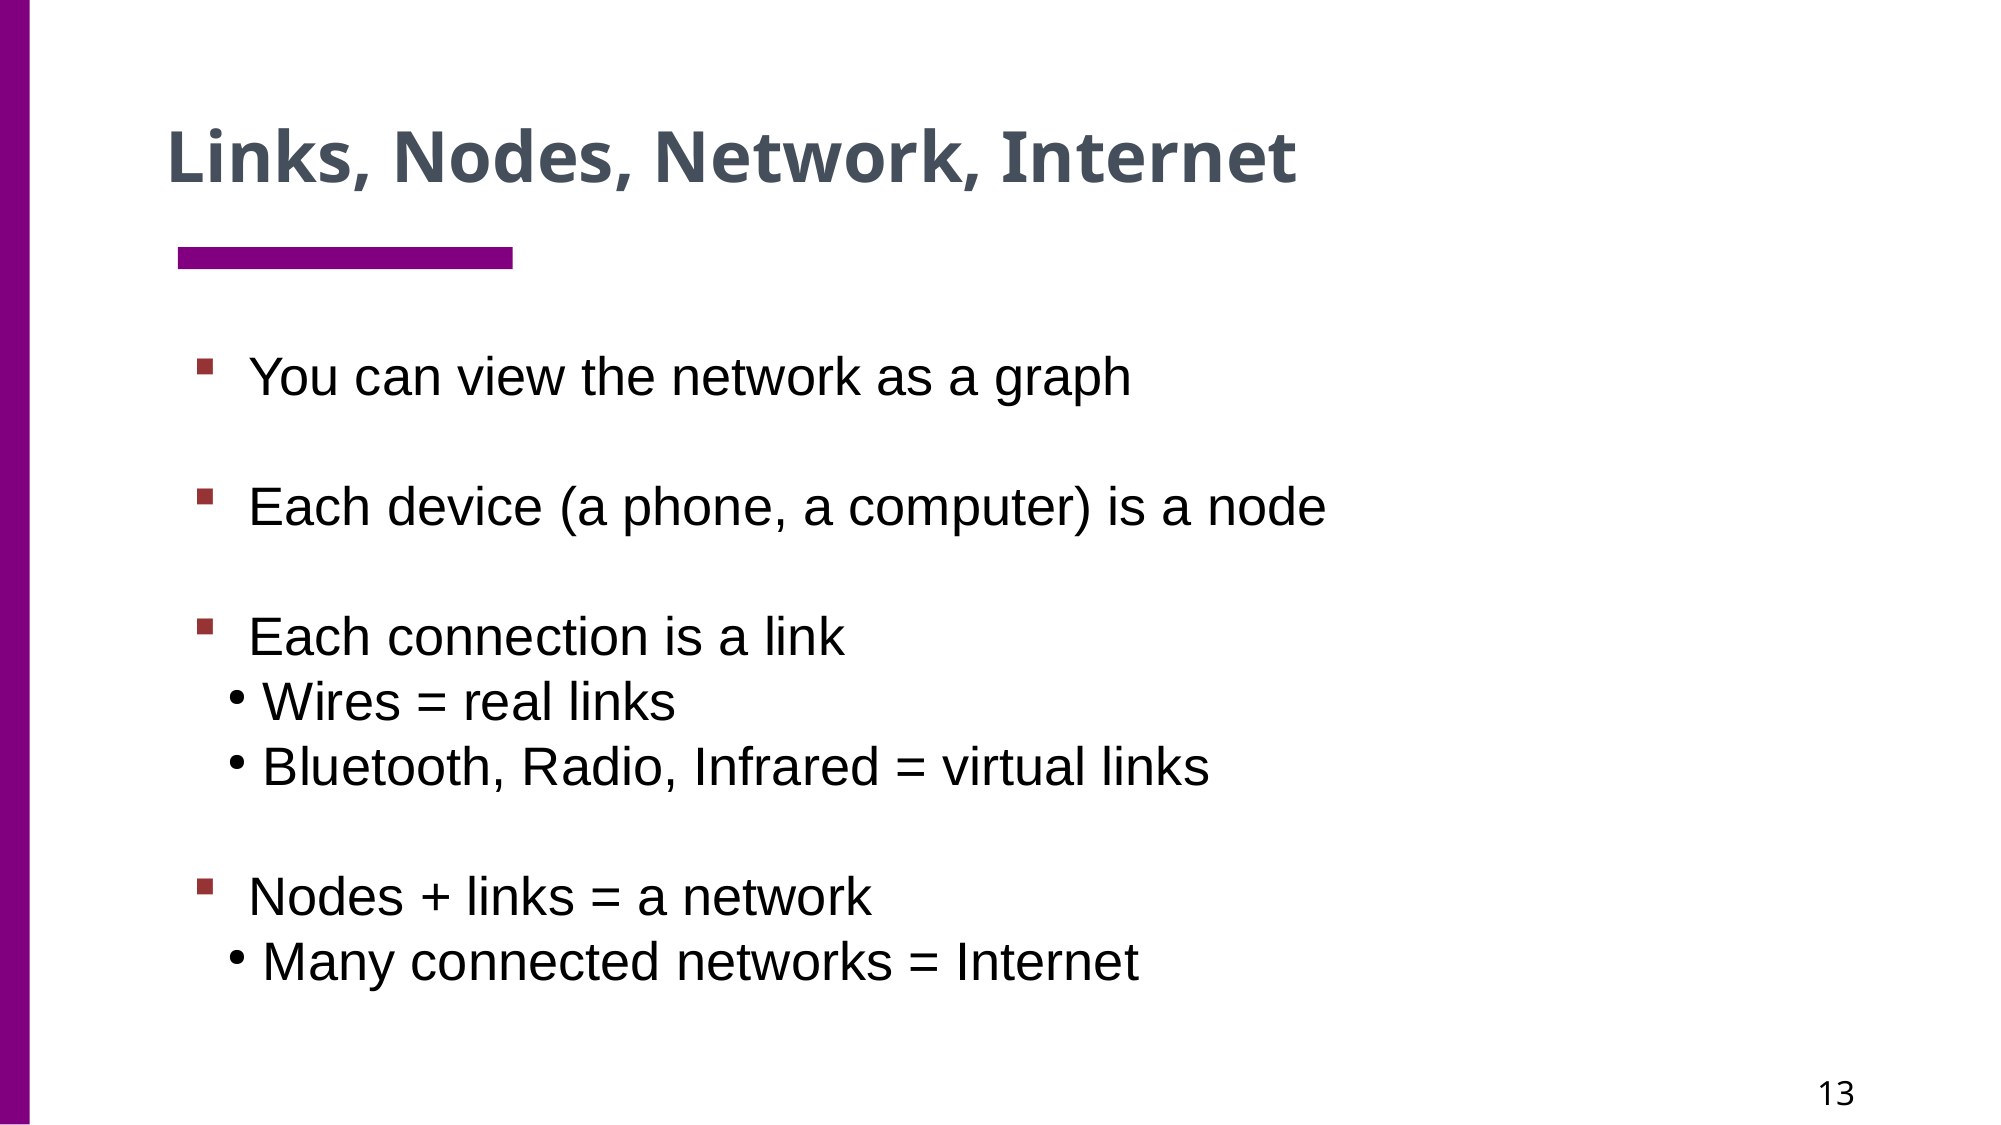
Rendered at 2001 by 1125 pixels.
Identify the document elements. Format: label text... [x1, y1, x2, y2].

text_box Links, Nodes, Network, Internet [151, 0, 1849, 212]
text_box You can view the network as a graph Each device (a phone, a computer) is a node Each connection is a link Wires = real links Bluetooth, Radio, Infrared = virtual links Nodes + links = a network Many connected networks = Internet [177, 326, 1875, 1050]
